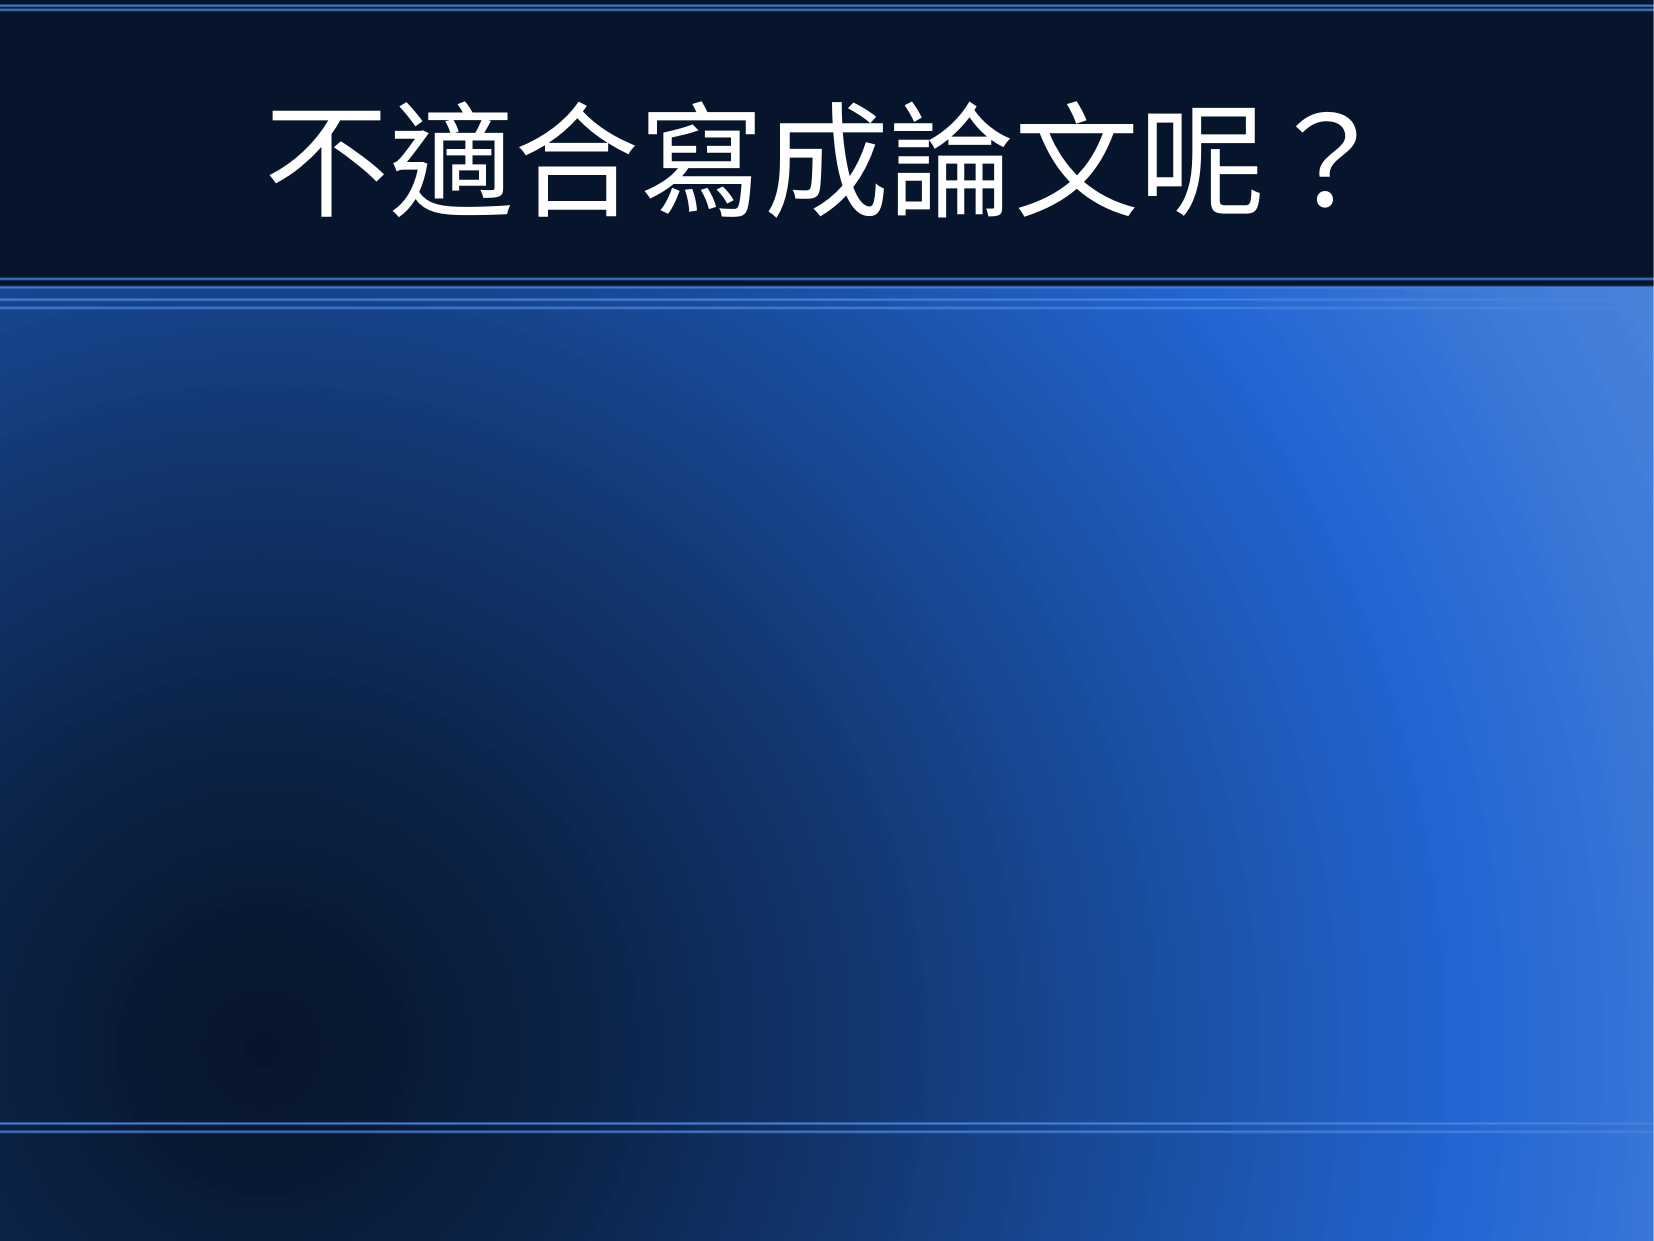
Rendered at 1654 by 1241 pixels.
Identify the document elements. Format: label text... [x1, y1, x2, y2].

title 不適合寫成論文呢？ [82, 49, 1571, 257]
picture [0, 0, 1654, 1241]
